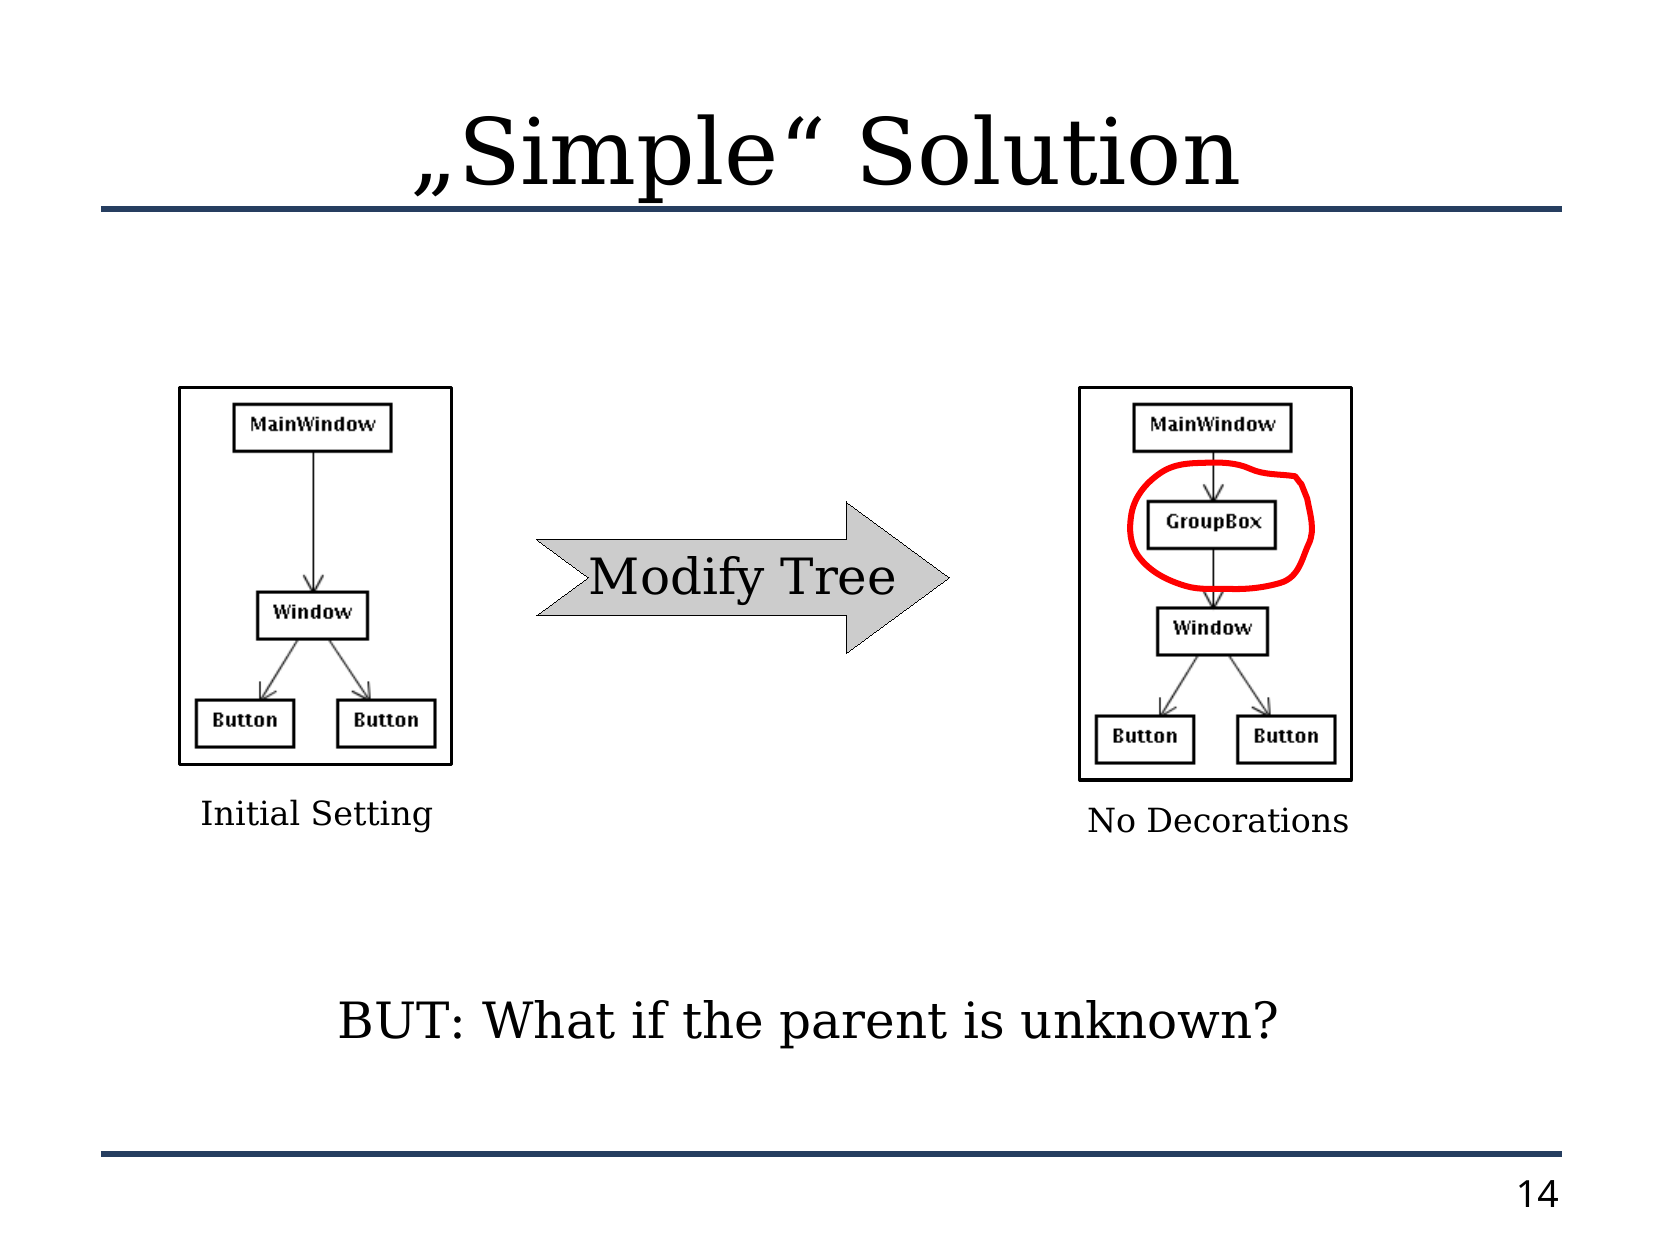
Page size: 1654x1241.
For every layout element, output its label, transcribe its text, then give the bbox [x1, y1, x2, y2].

text_box No Decorations [1087, 801, 1351, 841]
picture [1081, 389, 1351, 779]
picture [181, 389, 451, 763]
title „Simple“ Solution [82, 49, 1571, 257]
text_box BUT: What if the parent is unknown? [337, 991, 1281, 1051]
text_box Modify Tree [536, 501, 950, 654]
text_box Initial Setting [200, 795, 445, 834]
